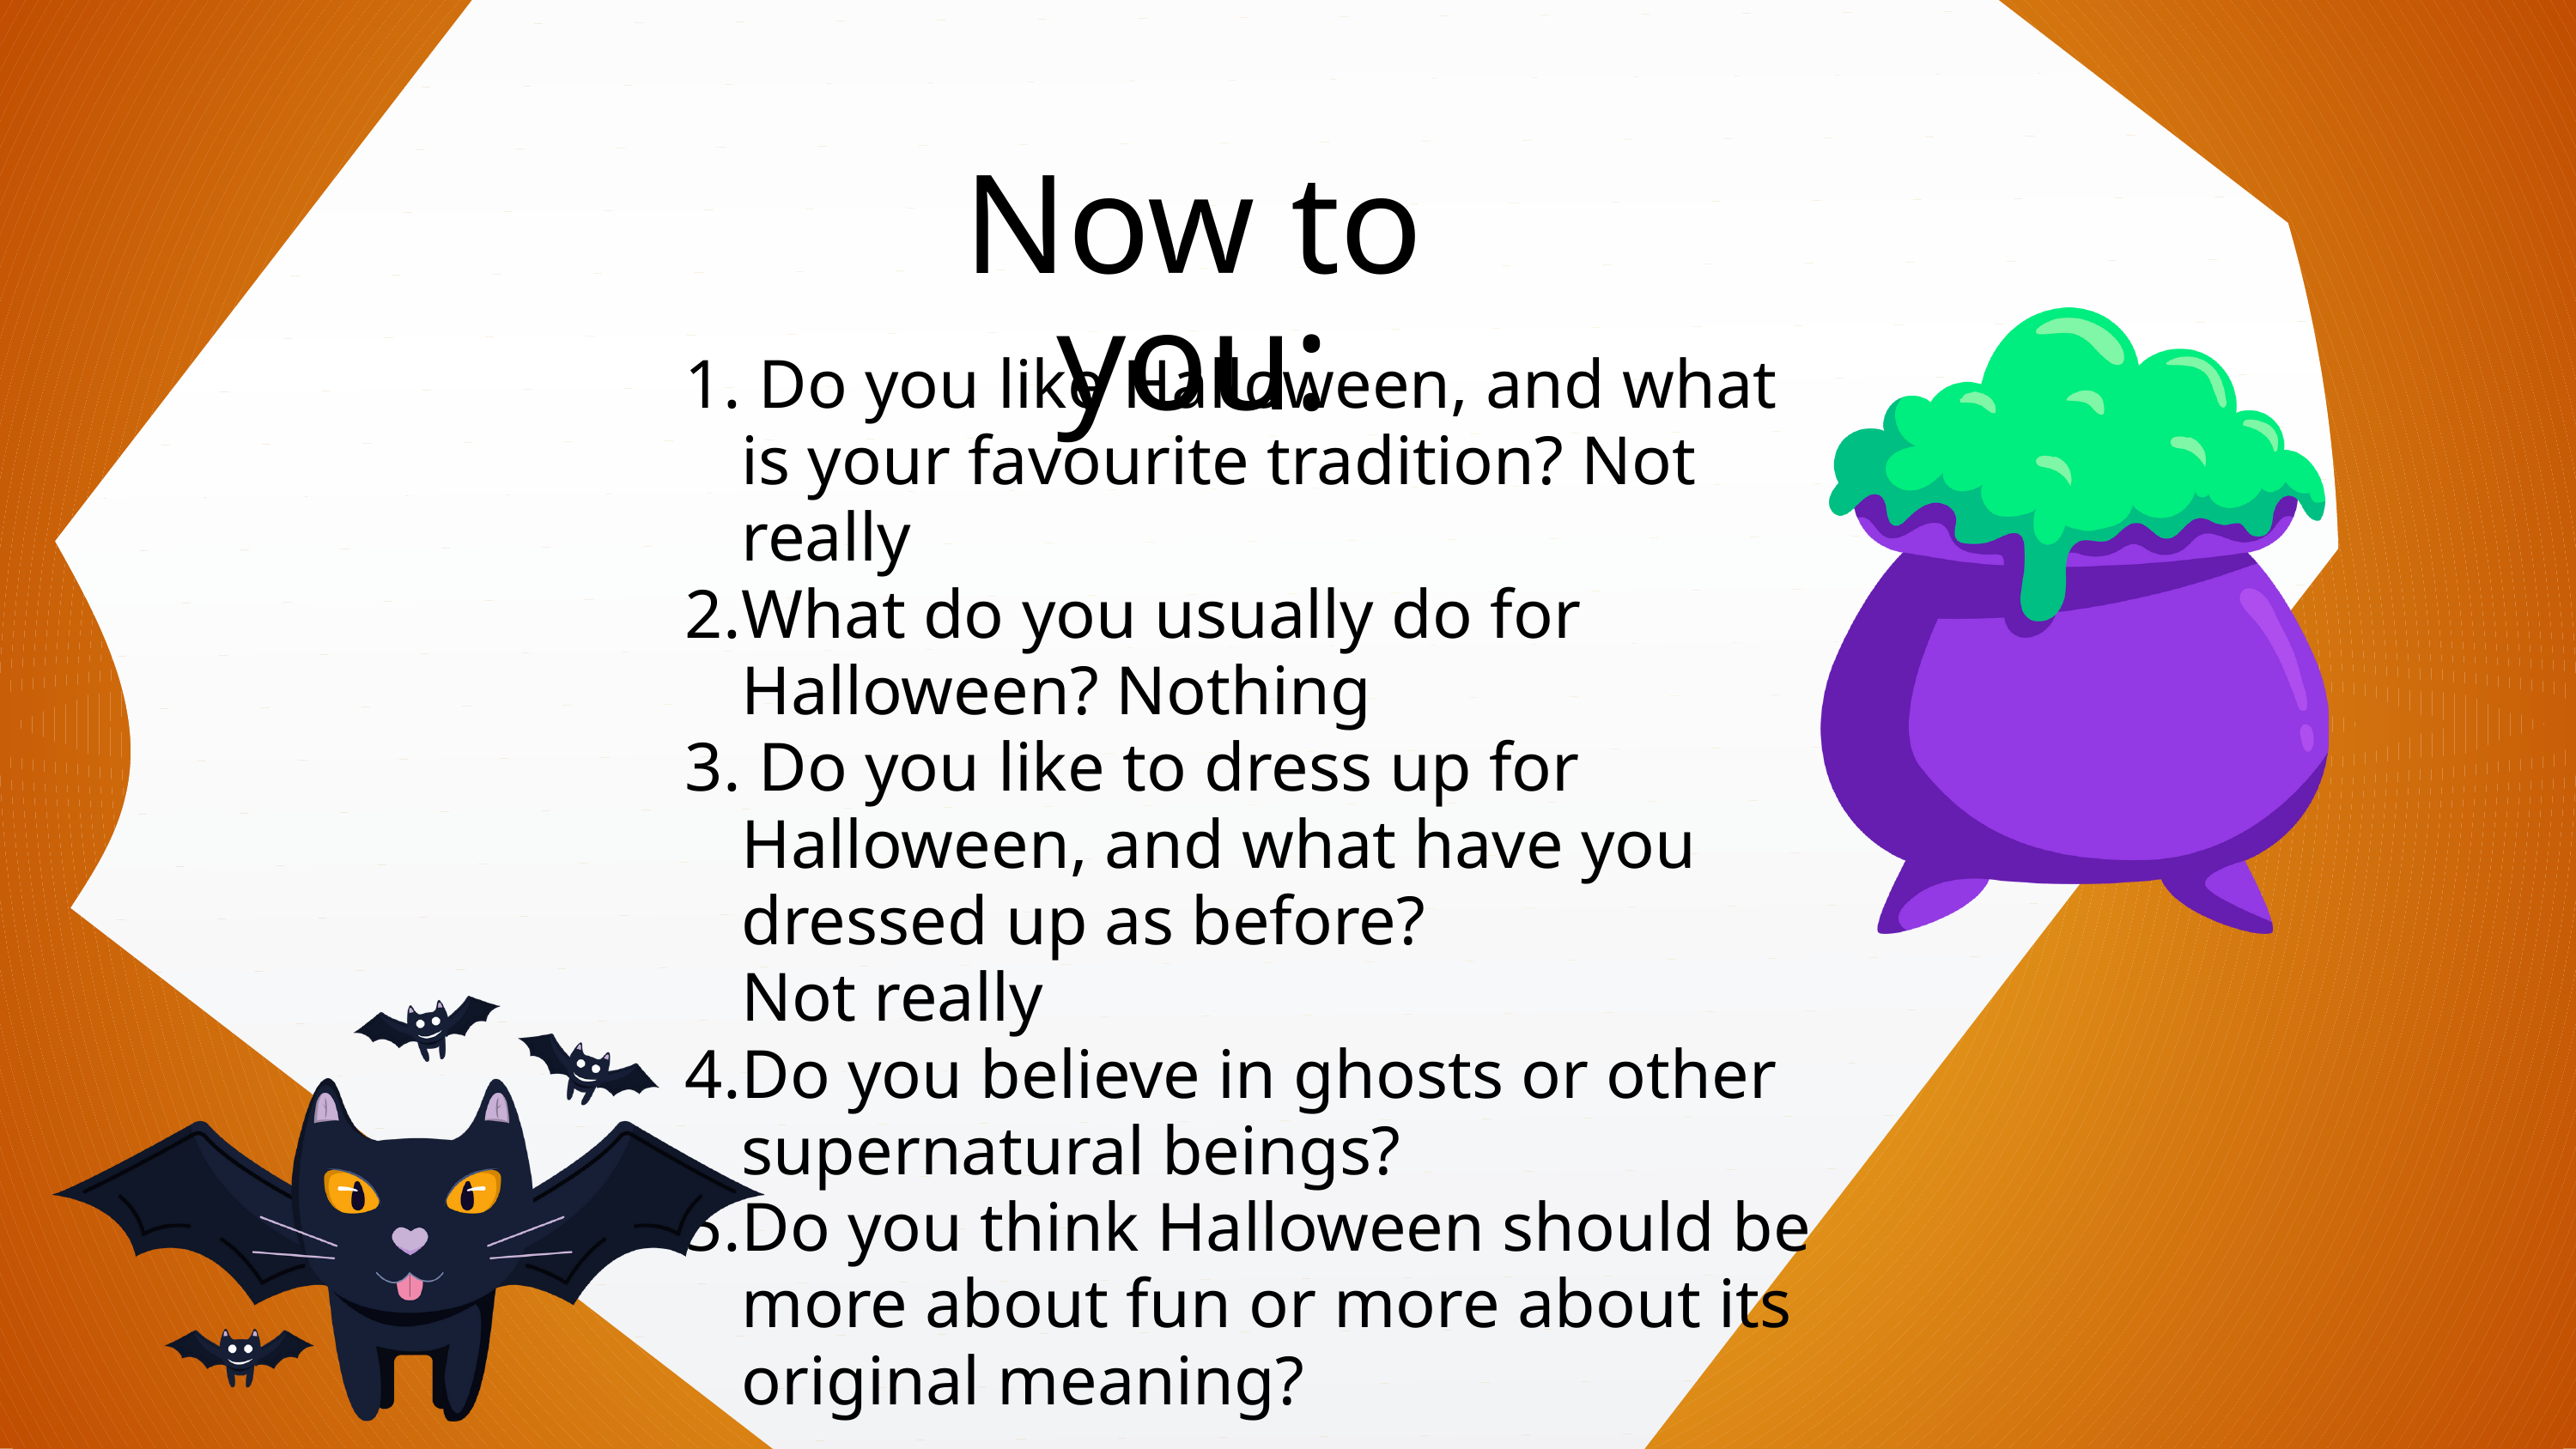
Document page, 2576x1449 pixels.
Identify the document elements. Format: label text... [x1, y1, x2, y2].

text_box [0, 0, 2477, 1449]
text_box Do you like Halloween, and what is your favourite tradition? Not really What do you usually do for Halloween? Nothing Do you like to dress up for Halloween, and what have you dressed up as before? Not really Do you believe in ghosts or other supernatural beings? Do you think Halloween should be more about fun or more about its original meaning? [628, 318, 1821, 1418]
text_box Now to you: [820, 163, 1567, 318]
